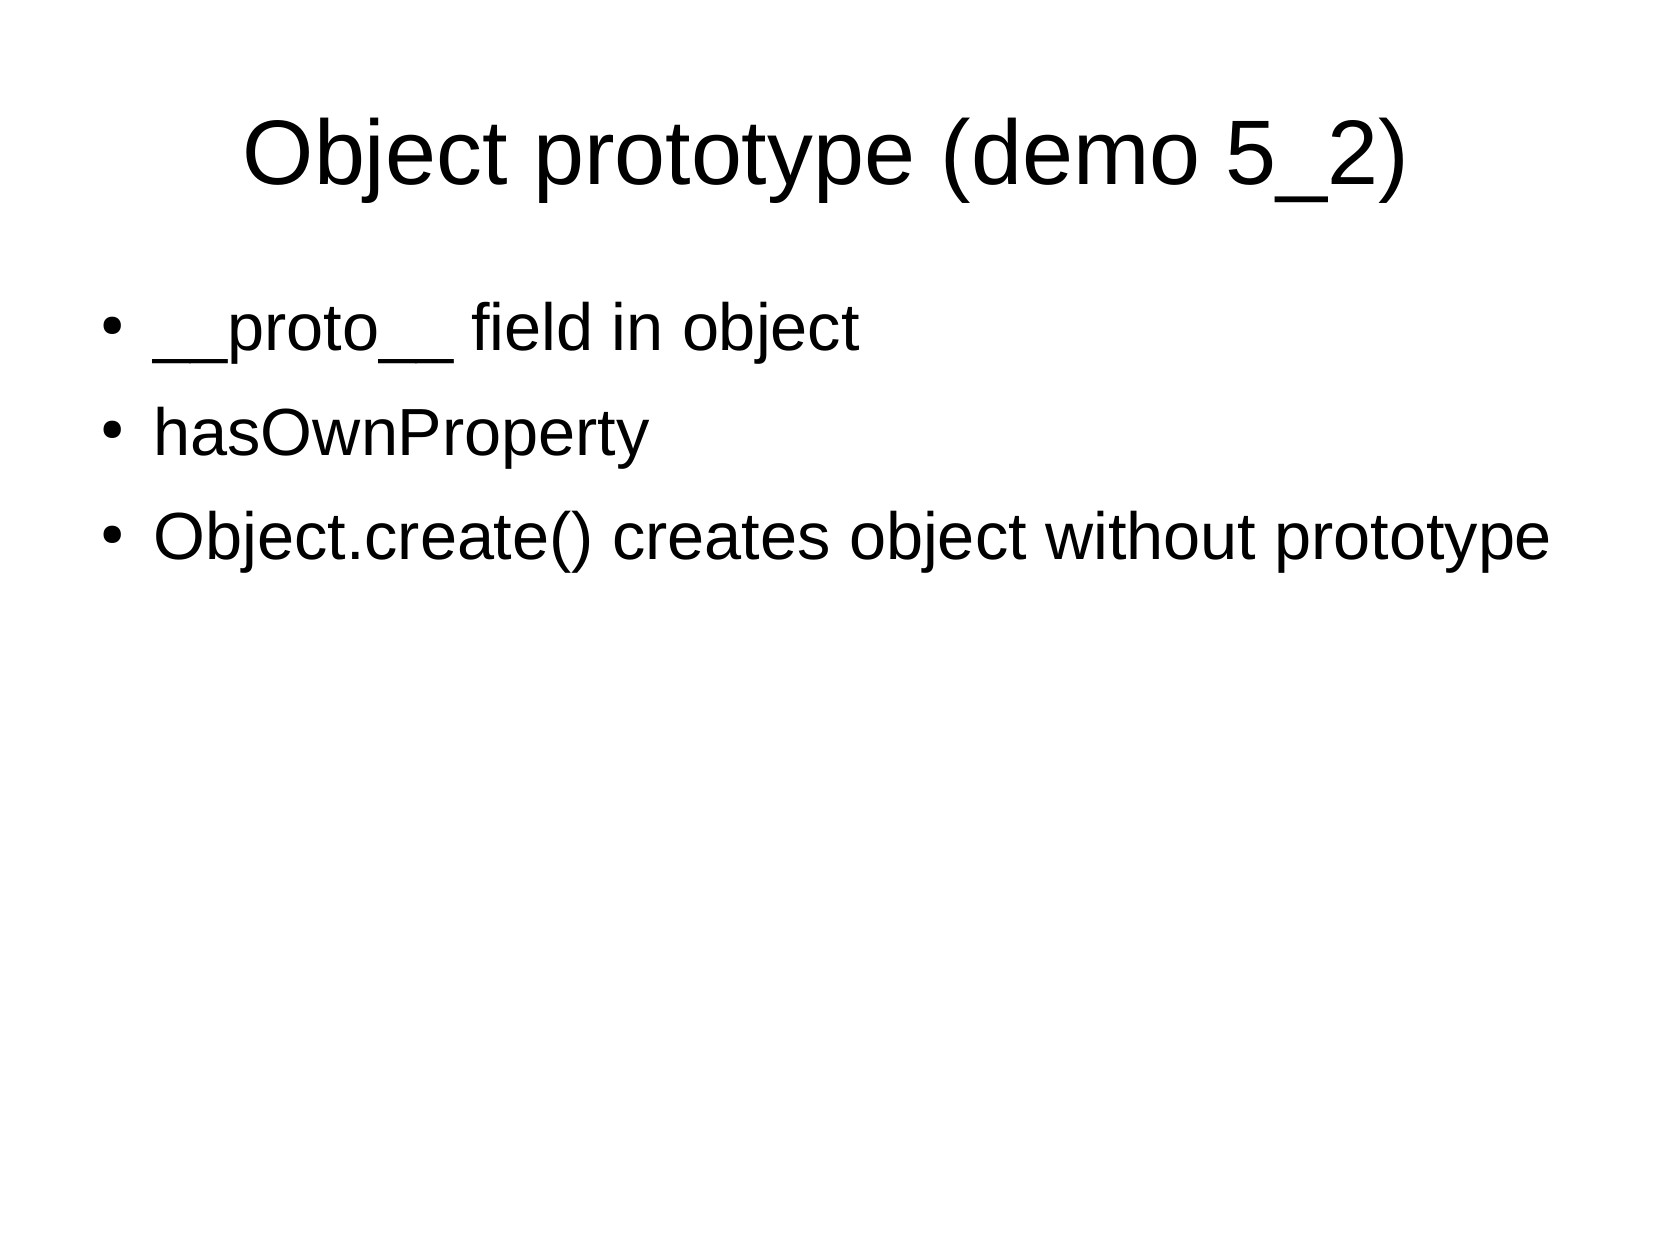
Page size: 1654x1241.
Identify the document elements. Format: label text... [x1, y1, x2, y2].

list __proto__ field in object hasOwnProperty Object.create() creates object without prototype [82, 290, 1571, 1010]
title Object prototype (demo 5_2) [82, 49, 1571, 257]
